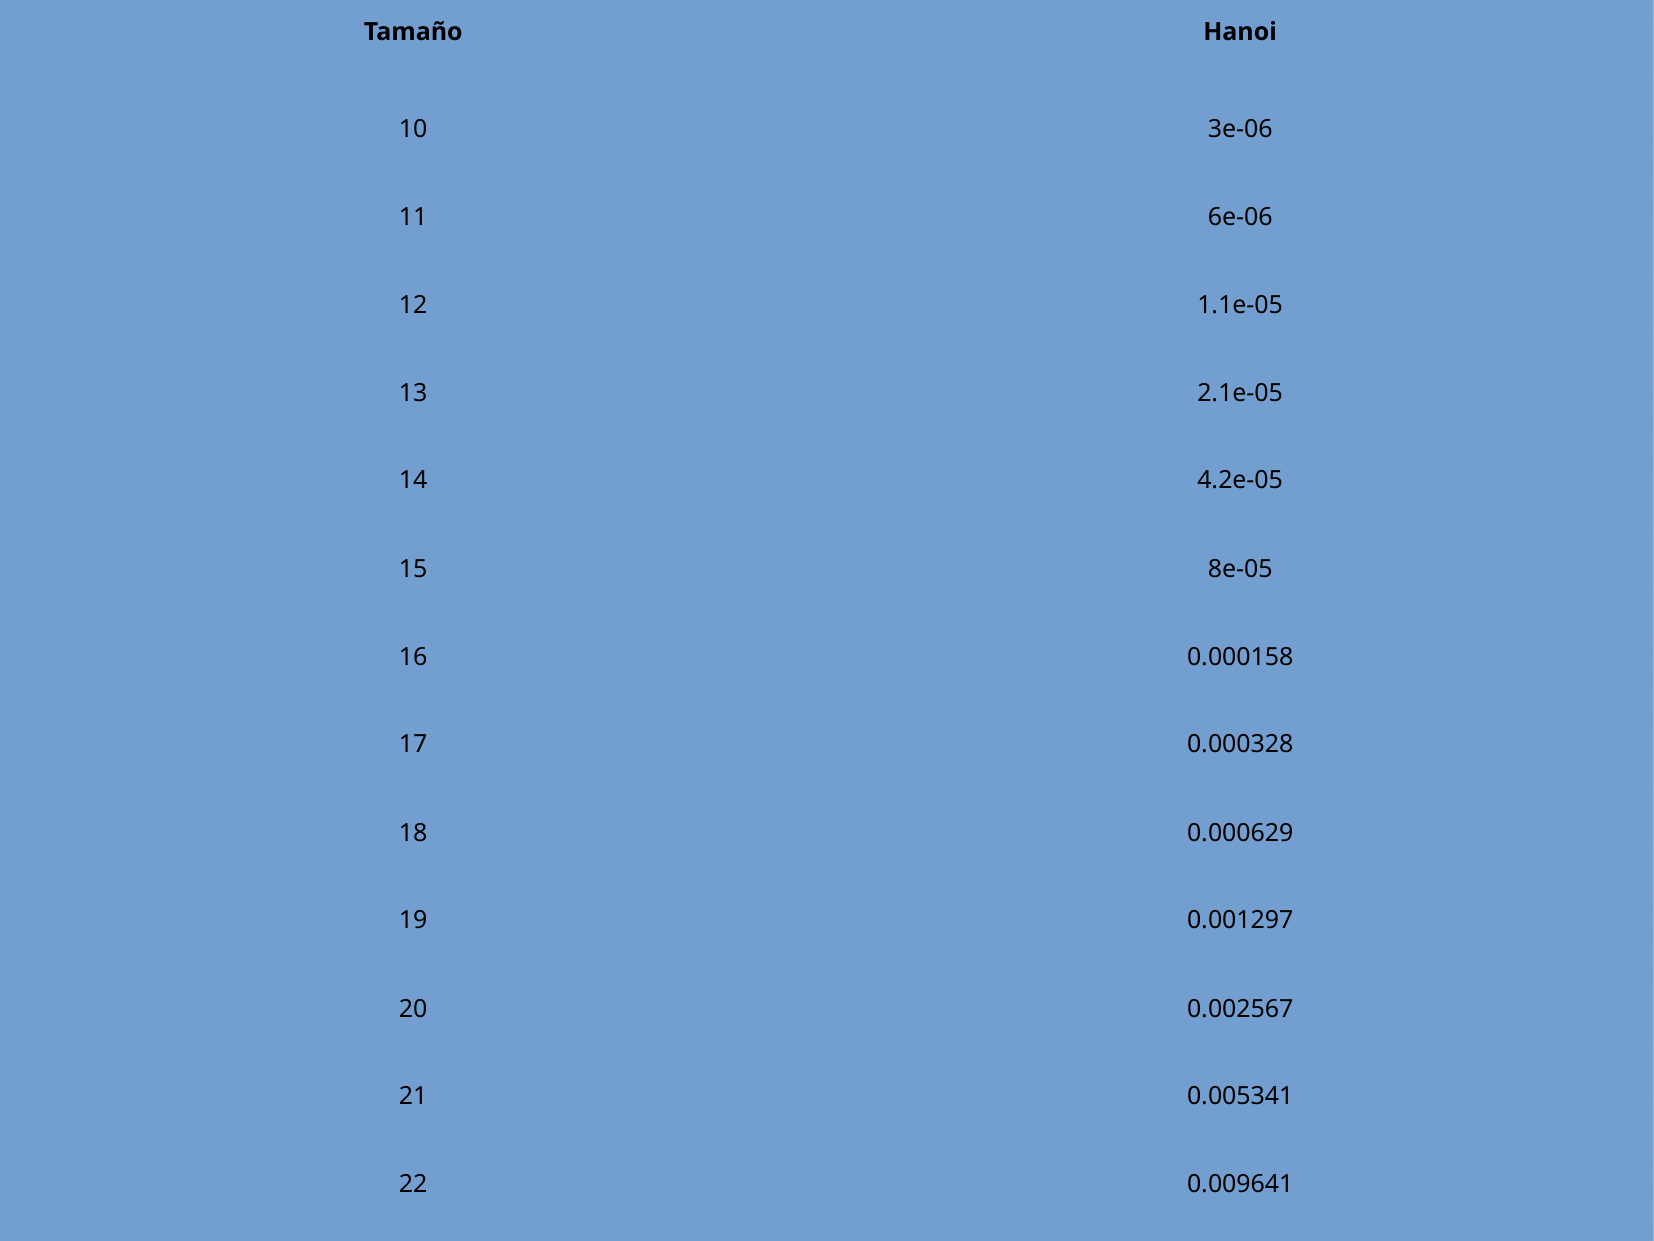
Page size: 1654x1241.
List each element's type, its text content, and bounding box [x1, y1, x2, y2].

table_cell 0.001297 [827, 889, 1654, 977]
table_cell 13 [0, 361, 827, 449]
table_header Hanoi [827, 0, 1654, 97]
table_cell 6e-06 [827, 185, 1654, 273]
table_cell 11 [0, 185, 827, 273]
table_cell 0.000629 [827, 801, 1654, 889]
table_header Tamaño [0, 0, 827, 97]
table_cell 2.1e-05 [827, 361, 1654, 449]
table_cell 3e-06 [827, 97, 1654, 185]
table_cell 8e-05 [827, 537, 1654, 625]
table_cell 18 [0, 801, 827, 889]
table_cell 14 [0, 449, 827, 537]
table_cell 0.000158 [827, 625, 1654, 713]
table_cell 0.009641 [827, 1153, 1654, 1241]
table_cell 22 [0, 1153, 827, 1241]
table_cell 12 [0, 273, 827, 361]
table_cell 4.2e-05 [827, 449, 1654, 537]
table_cell 16 [0, 625, 827, 713]
table_cell 20 [0, 977, 827, 1065]
table_cell 0.005341 [827, 1065, 1654, 1153]
table_cell 10 [0, 97, 827, 185]
table_cell 21 [0, 1065, 827, 1153]
table_cell 1.1e-05 [827, 273, 1654, 361]
table_cell 19 [0, 889, 827, 977]
table_cell 0.000328 [827, 713, 1654, 801]
table_cell 0.002567 [827, 977, 1654, 1065]
table_cell 15 [0, 537, 827, 625]
table_cell 17 [0, 713, 827, 801]
